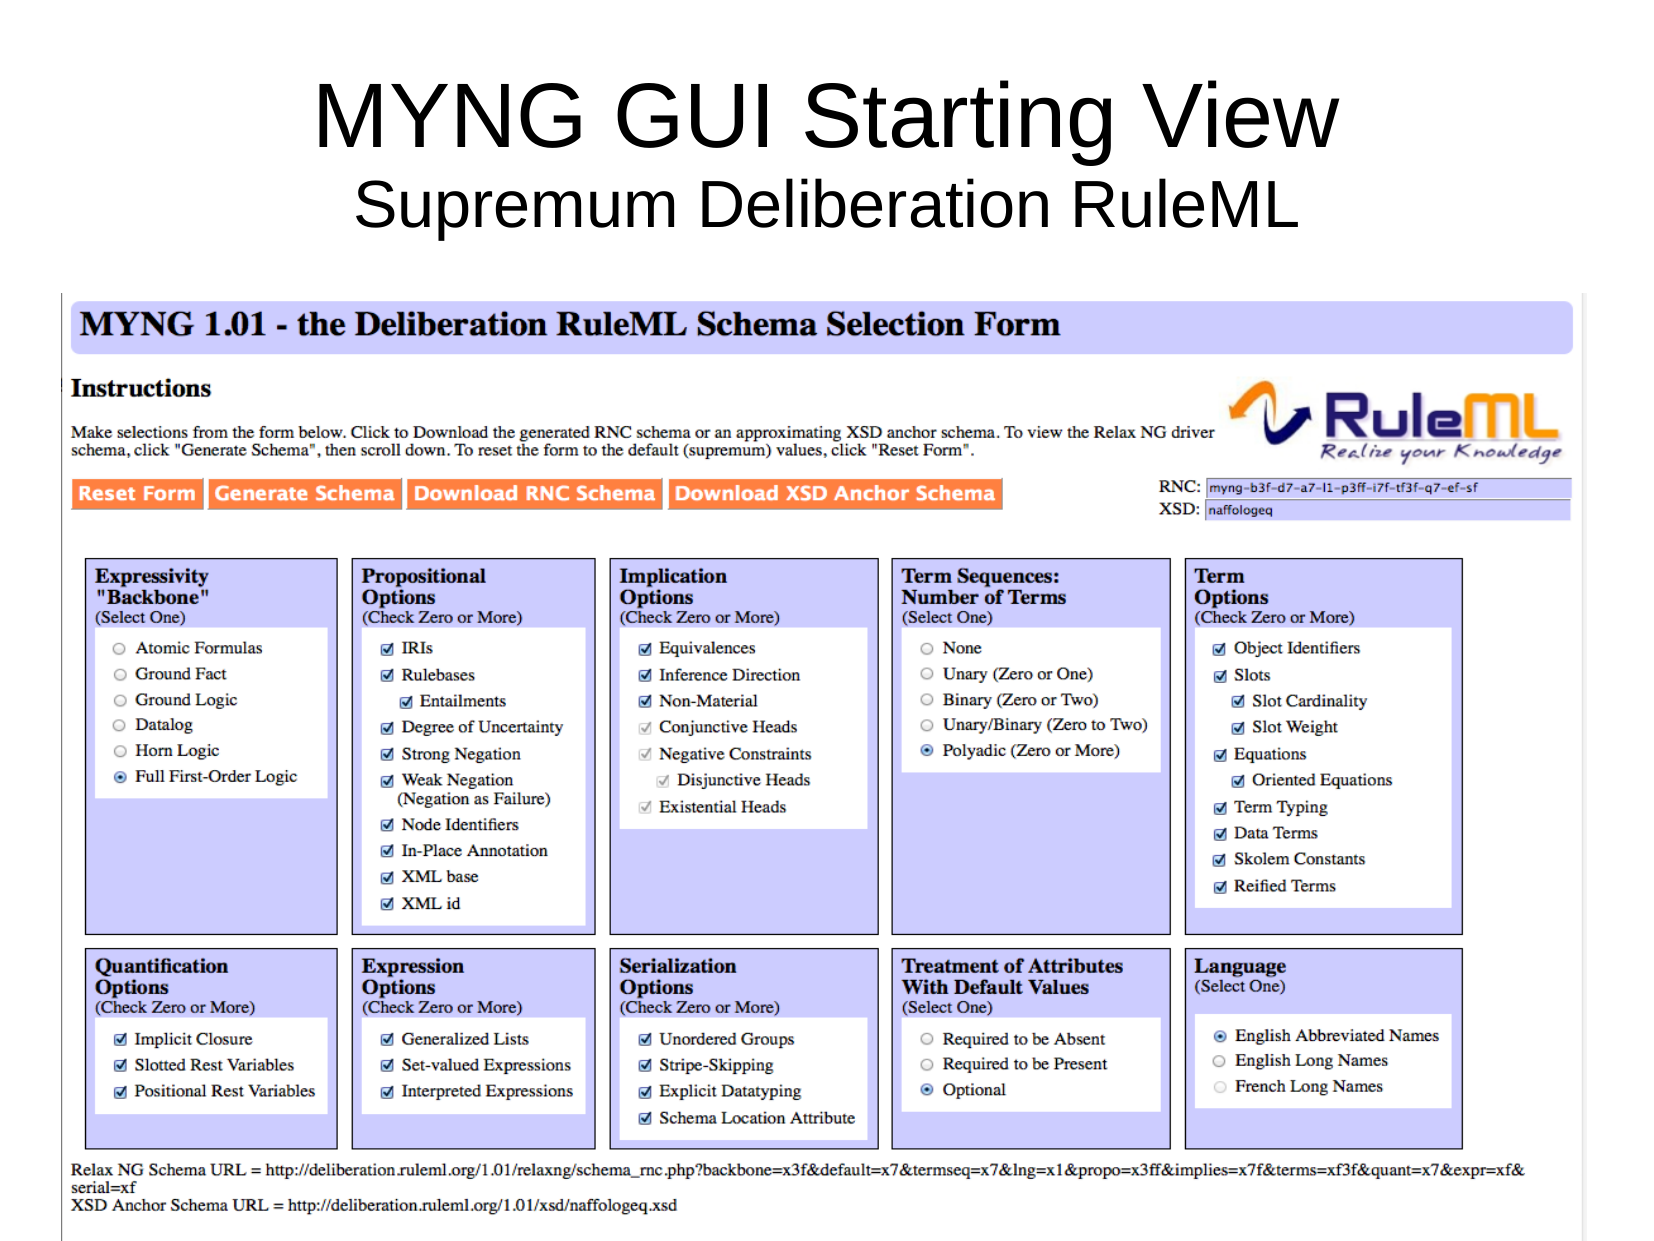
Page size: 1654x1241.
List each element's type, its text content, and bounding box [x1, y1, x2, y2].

picture [61, 293, 1587, 1241]
title MYNG GUI Starting View Supremum Deliberation RuleML [82, 49, 1571, 257]
